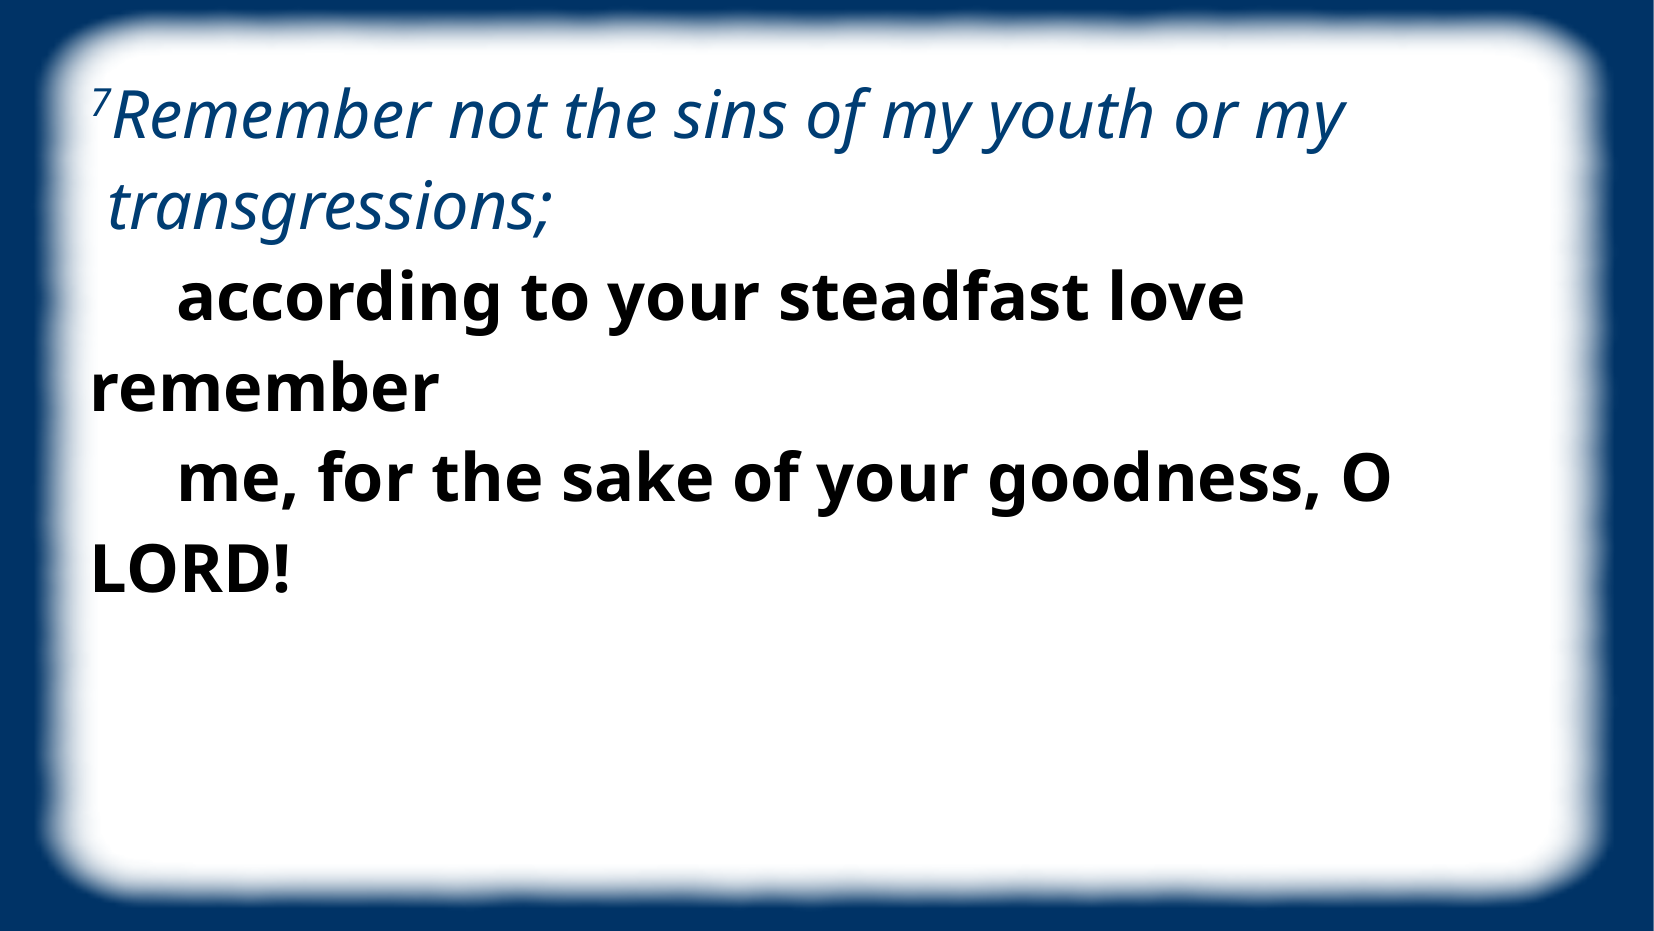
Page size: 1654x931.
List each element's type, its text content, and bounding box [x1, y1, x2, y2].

text_box 7Remember not the sins of my youth or my transgressions; according to your steadfast love remember me, for the sake of your goodness, O LORD! [75, 60, 1576, 443]
picture [0, 0, 1654, 931]
